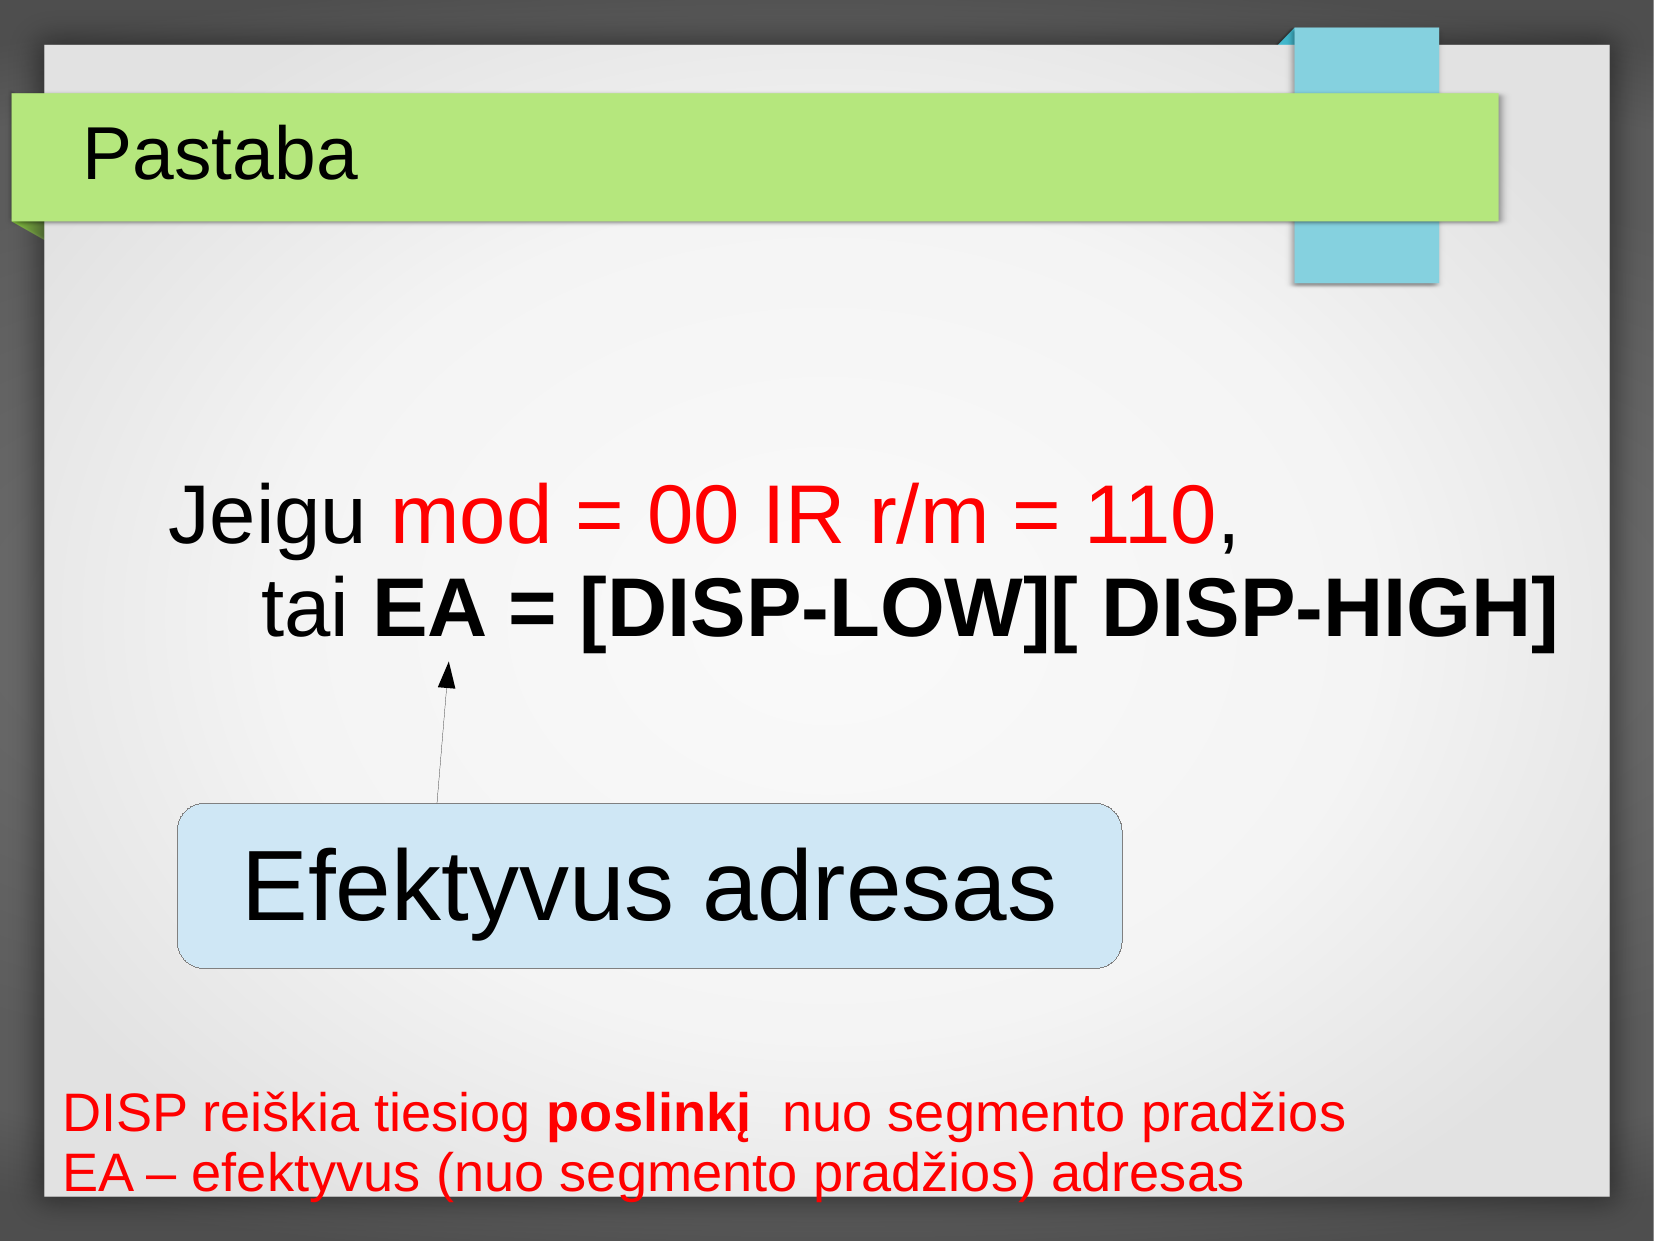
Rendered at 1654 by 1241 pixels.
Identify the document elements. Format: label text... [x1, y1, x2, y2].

picture [0, 0, 1654, 1241]
text_box DISP reiškia tiesiog poslinkį nuo segmento pradžios EA – efektyvus (nuo segmento pradžios) adresas [47, 1074, 1571, 1211]
title Pastaba [82, 94, 1264, 213]
text_box Efektyvus adresas [177, 803, 1123, 969]
text_box Jeigu mod = 00 IR r/m = 110, tai EA = [DISP-LOW][ DISP-HIGH] [153, 460, 1583, 662]
